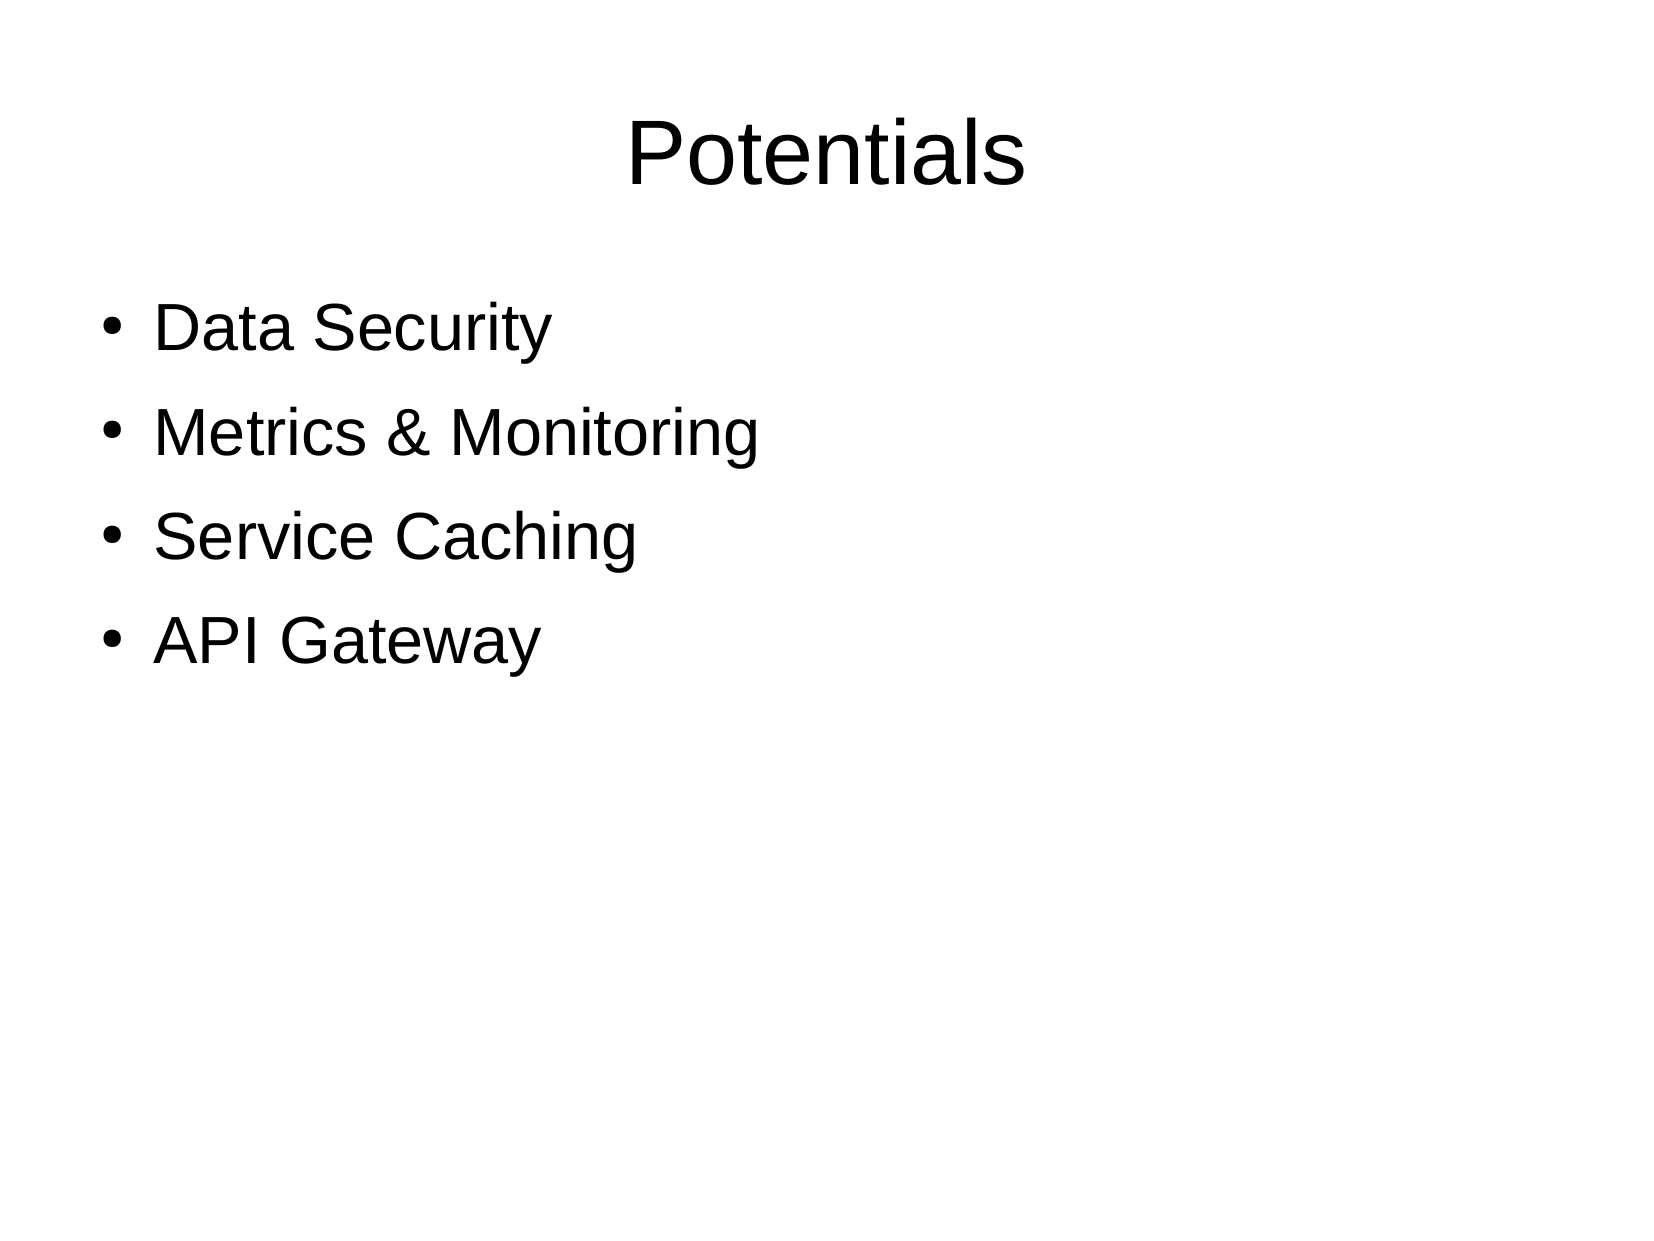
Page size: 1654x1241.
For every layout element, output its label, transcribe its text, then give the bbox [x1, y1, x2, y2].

title Potentials [82, 49, 1571, 257]
list Data Security Metrics & Monitoring Service Caching API Gateway [82, 290, 1571, 1010]
